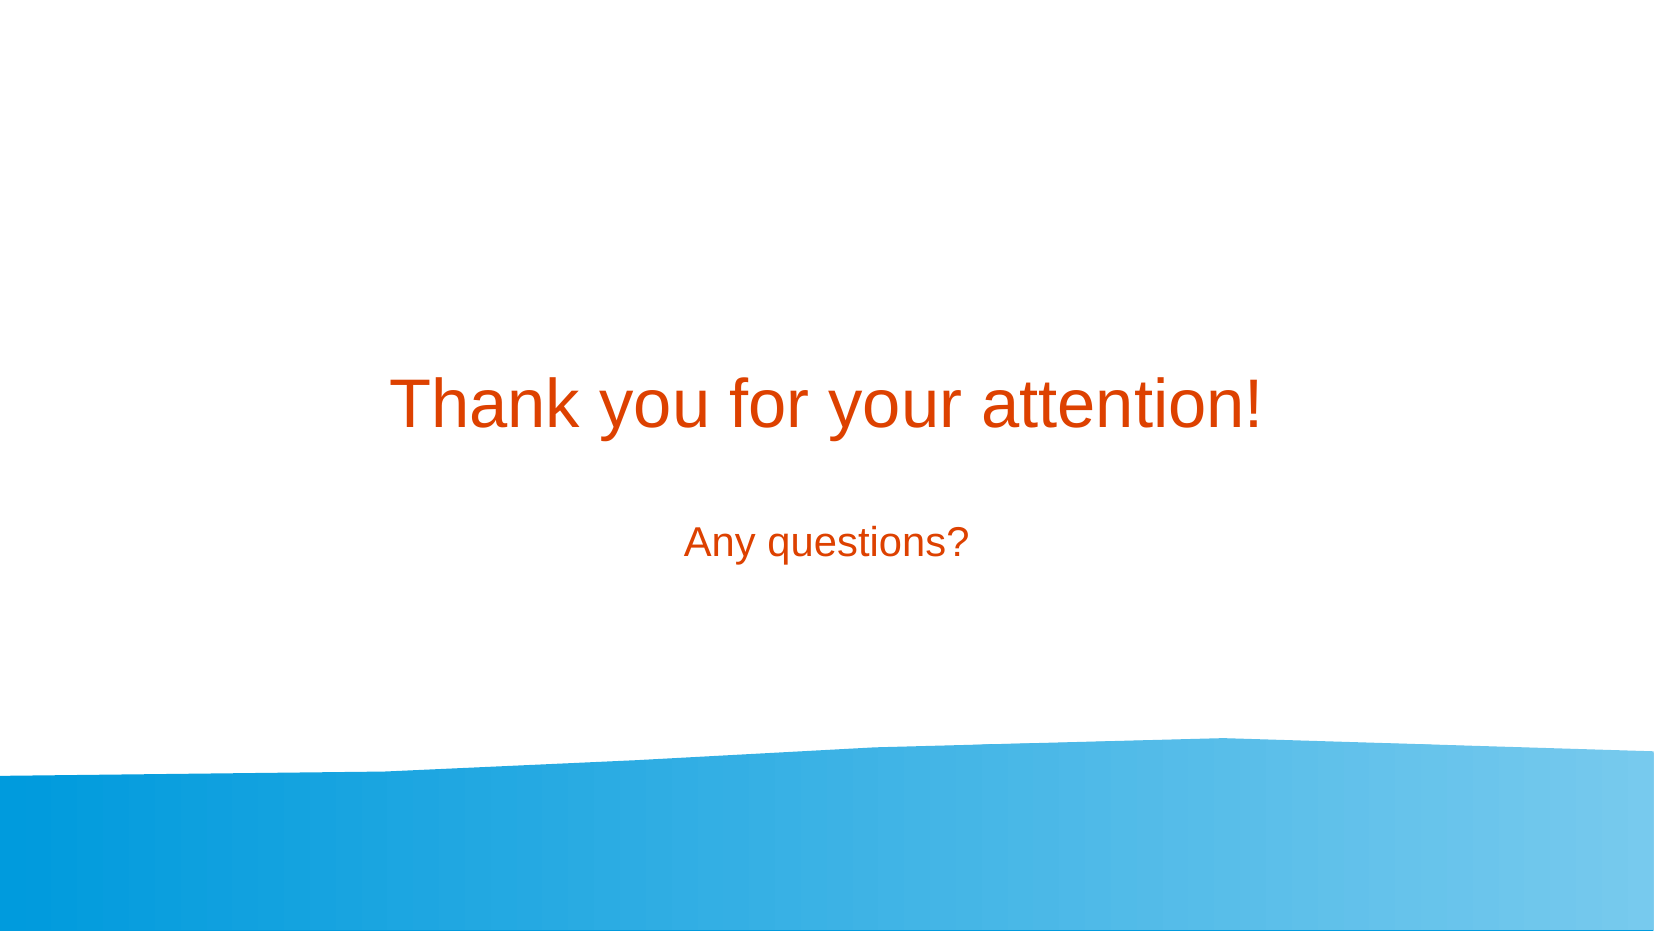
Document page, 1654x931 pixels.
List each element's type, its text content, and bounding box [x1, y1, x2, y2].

title Thank you for your attention! Any questions? [0, 0, 1654, 931]
